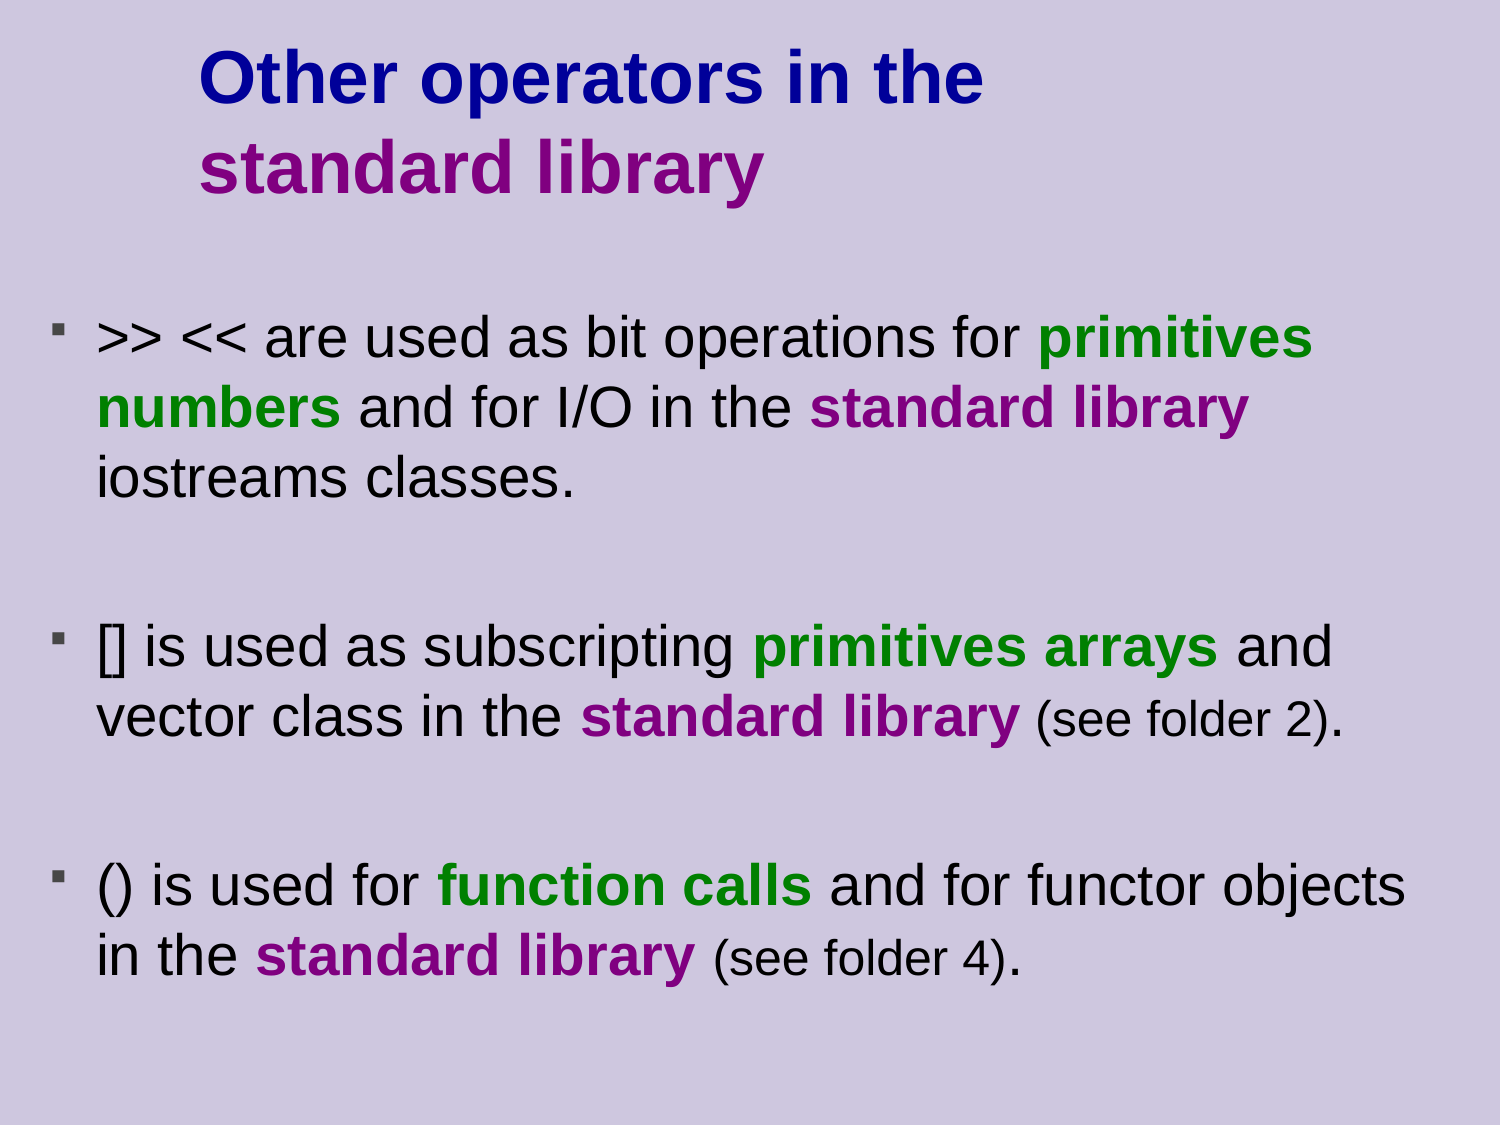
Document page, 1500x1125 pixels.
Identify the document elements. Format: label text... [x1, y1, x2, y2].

list >> << are used as bit operations for primitives numbers and for I/O in the standard library iostreams classes. [] is used as subscripting primitives arrays and vector class in the standard library (see folder 2). () is used for function calls and for functor objects in the standard library (see folder 4). [49, 215, 1468, 988]
title Other operators in the standard library [198, 24, 1468, 213]
